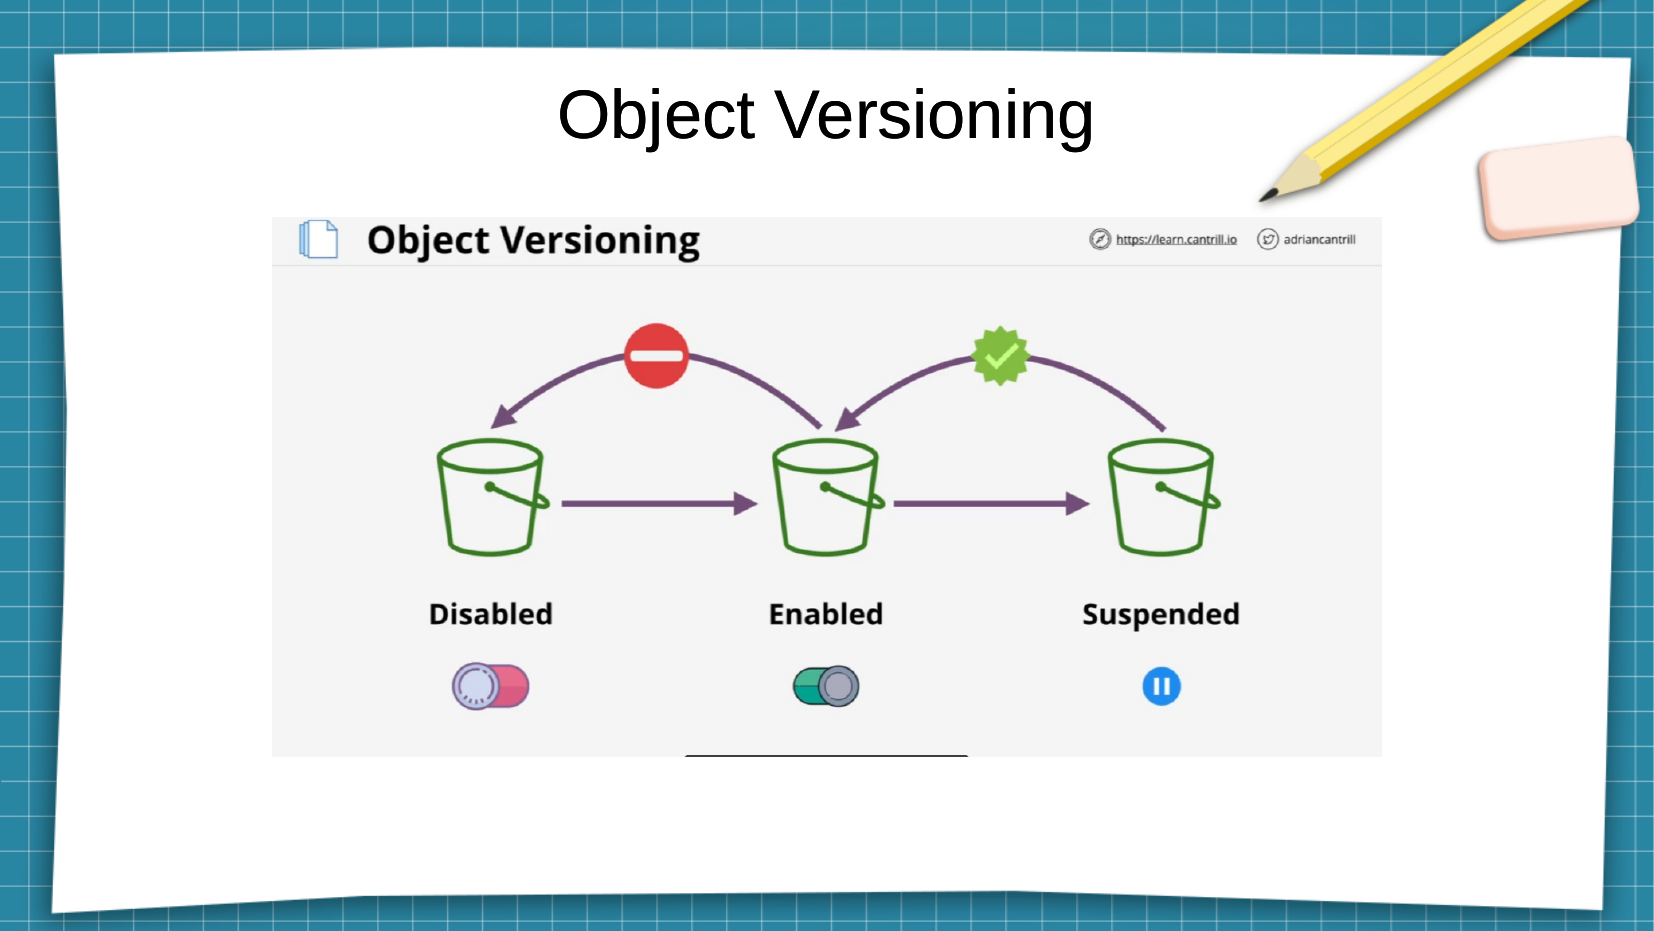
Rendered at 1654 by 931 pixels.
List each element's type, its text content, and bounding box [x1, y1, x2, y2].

picture [0, 0, 1654, 931]
text_box Object Versioning [82, 37, 1571, 193]
